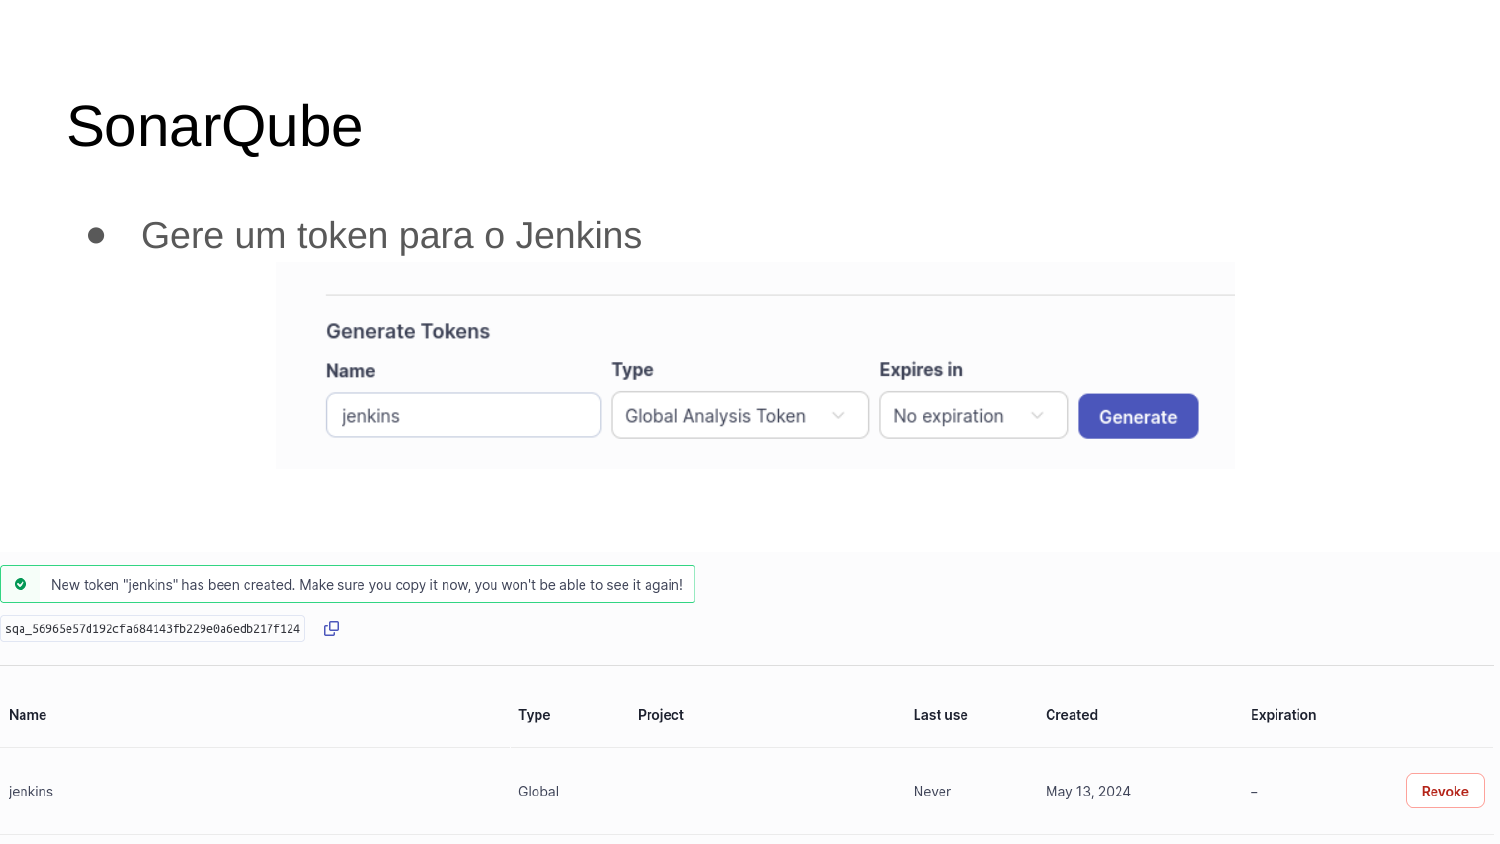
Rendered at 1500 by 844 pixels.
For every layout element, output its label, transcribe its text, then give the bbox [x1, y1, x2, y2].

picture [0, 552, 1500, 844]
title SonarQube [51, 72, 1449, 167]
picture [276, 262, 1235, 469]
list Gere um token para o Jenkins [51, 189, 1489, 552]
